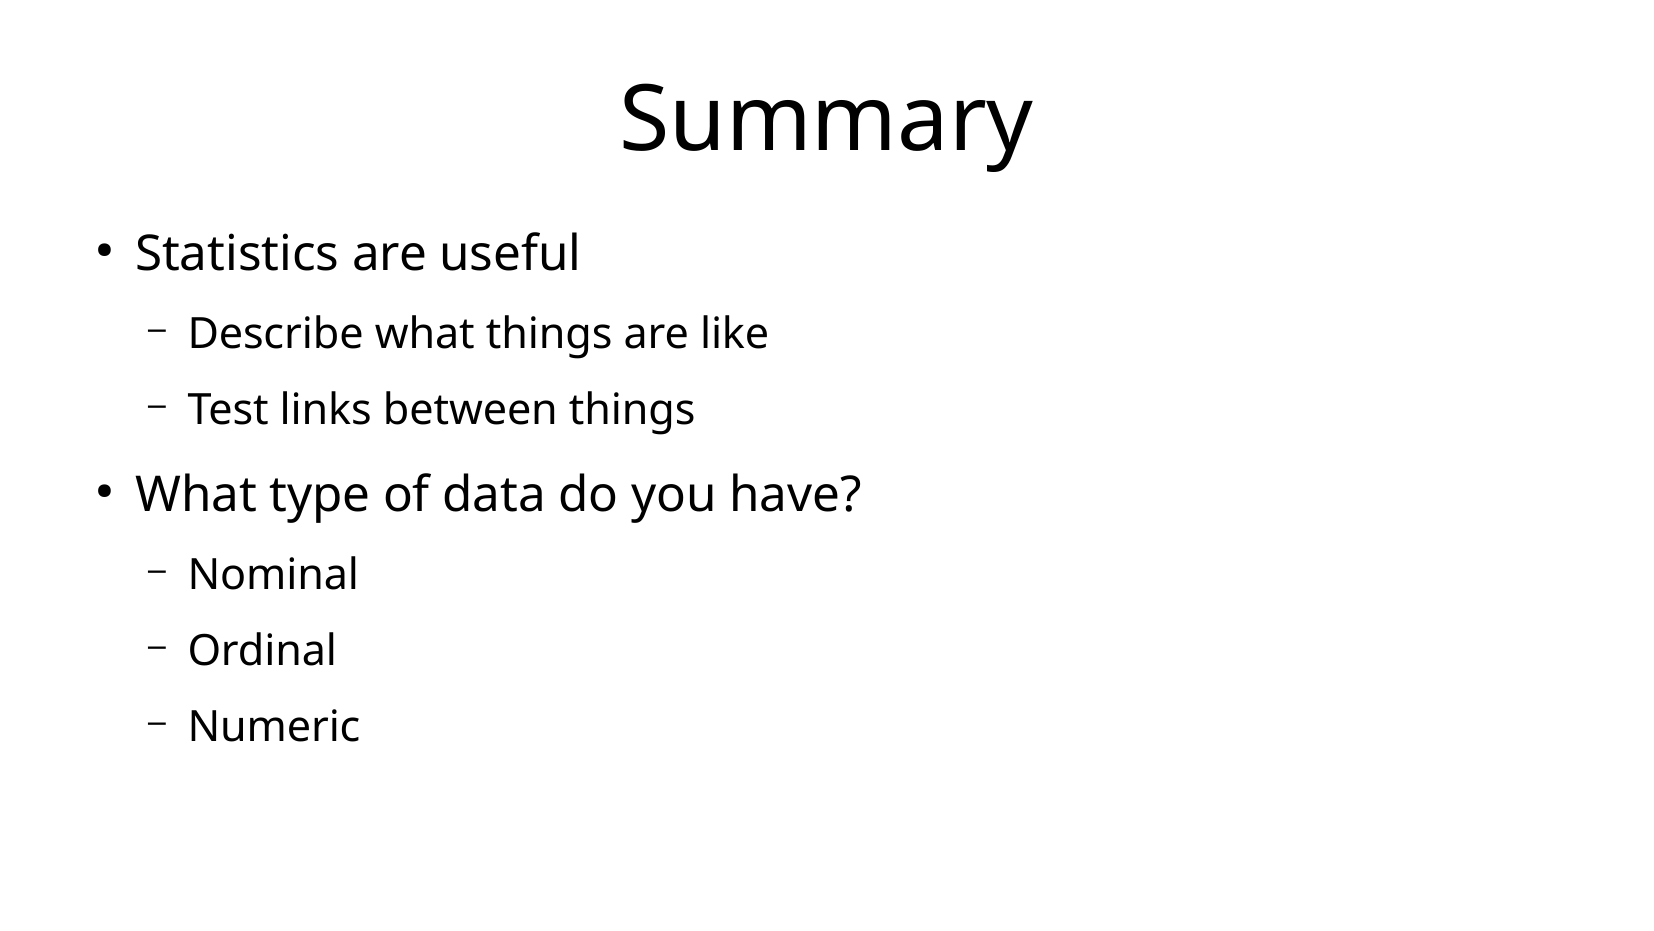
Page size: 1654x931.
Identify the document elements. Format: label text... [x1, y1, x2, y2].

title Summary [82, 37, 1571, 193]
list Statistics are useful Describe what things are like Test links between things What type of data do you have? Nominal Ordinal Numeric [82, 217, 1571, 758]
